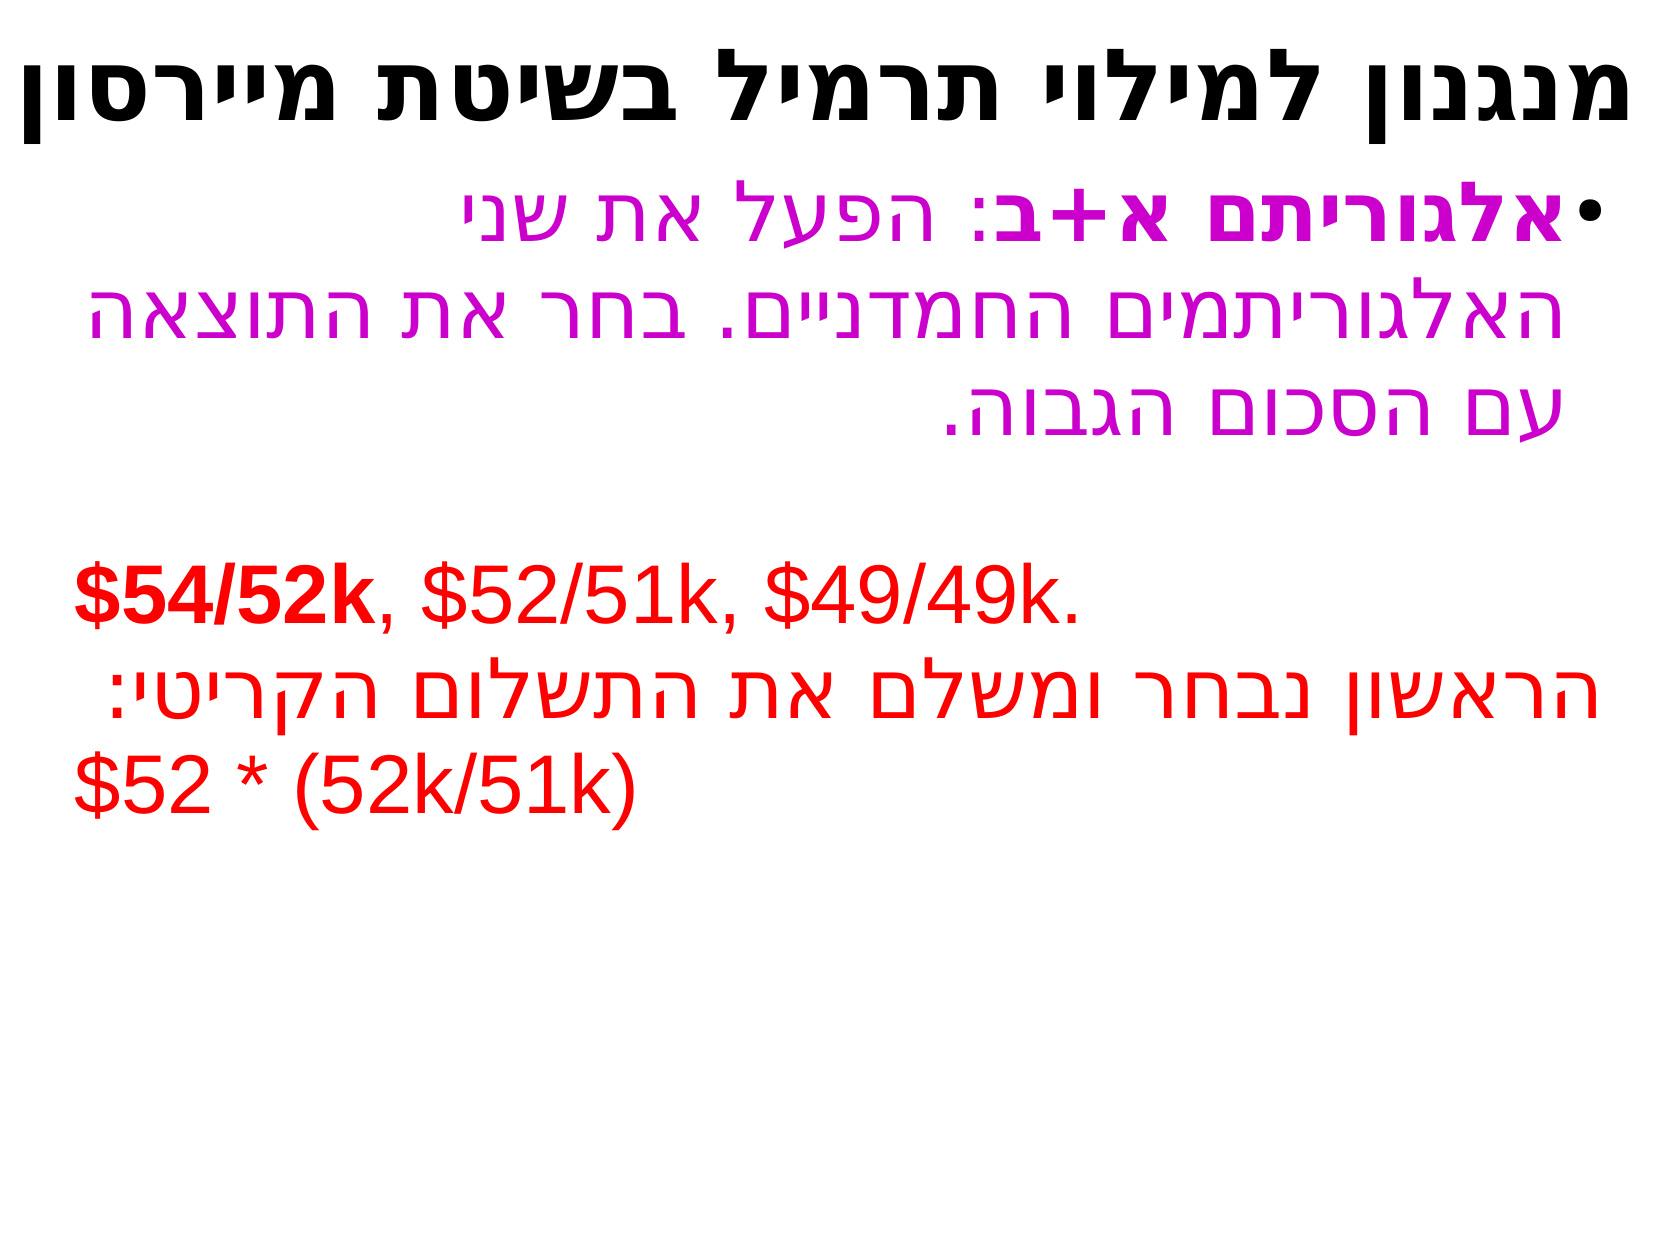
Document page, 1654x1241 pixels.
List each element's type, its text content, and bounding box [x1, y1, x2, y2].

text_box אלגוריתם א+ב: הפעל את שני האלגוריתמים החמדניים. בחר את התוצאה עם הסכום הגבוה. $54/52k, $52/51k, $49/49k. הראשון נבחר ומשלם את התשלום הקריטי: $52 * (52k/51k) [60, 156, 1621, 820]
title מנגנון למילוי תרמיל בשיטת מיירסון [0, 21, 1654, 151]
